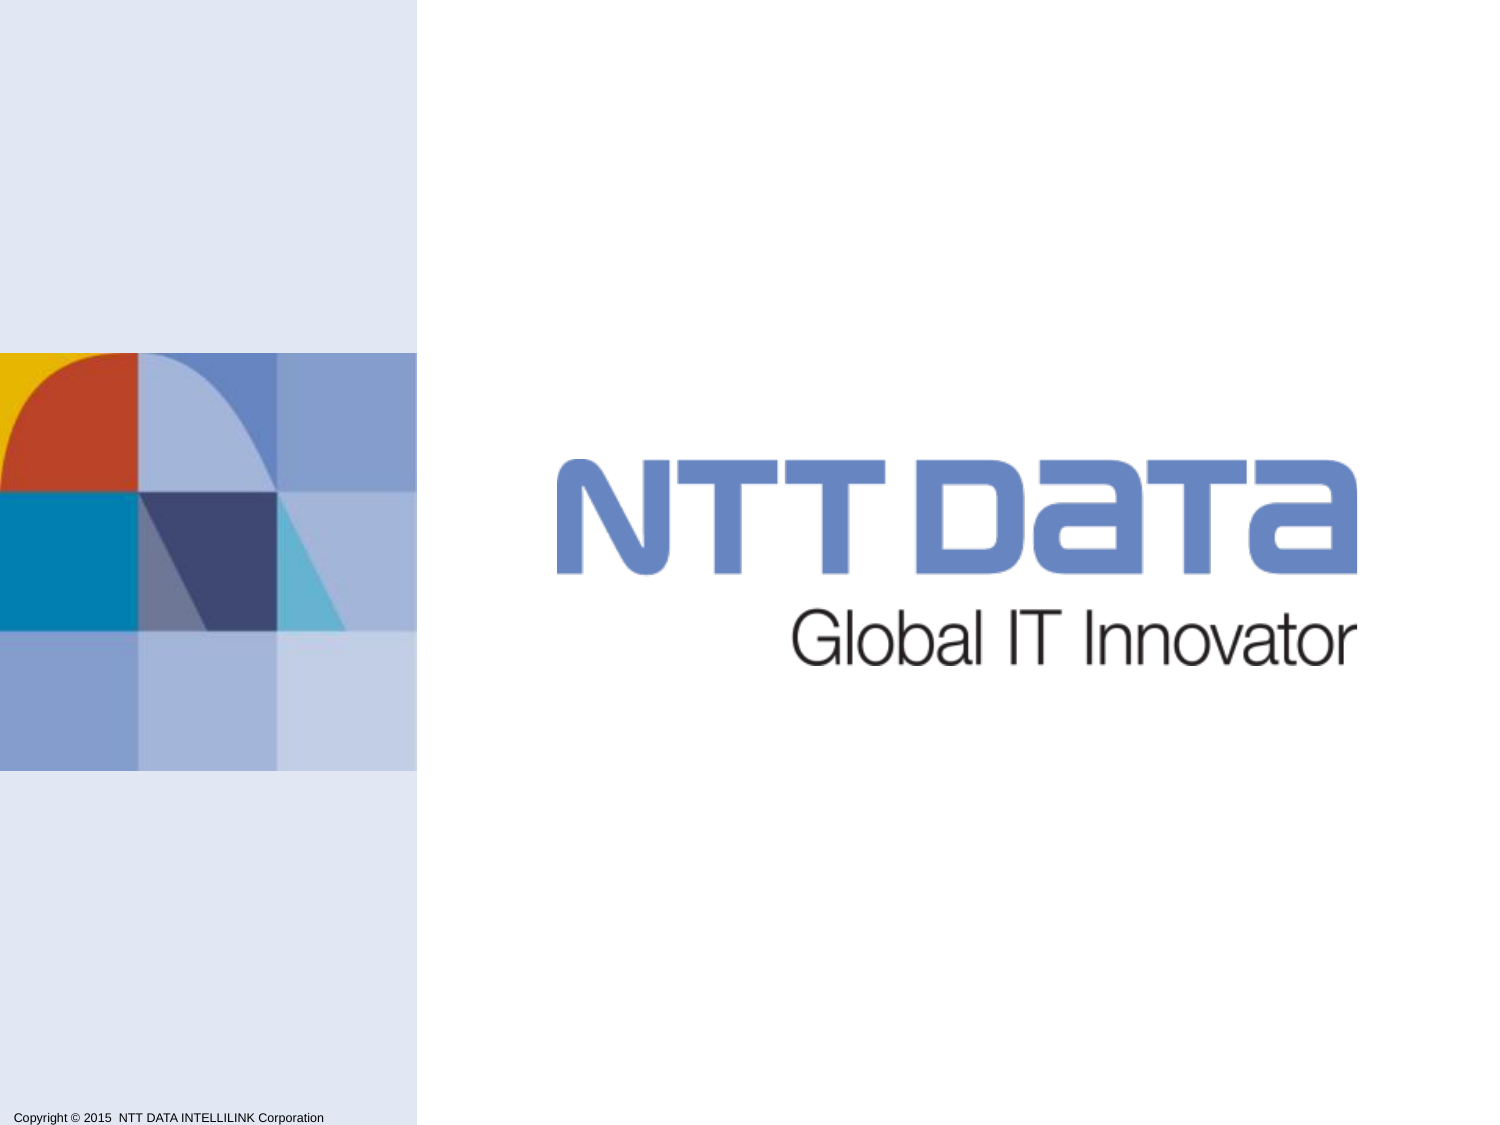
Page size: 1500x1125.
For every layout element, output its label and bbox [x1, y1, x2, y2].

picture [0, 353, 417, 771]
picture [557, 459, 1358, 666]
